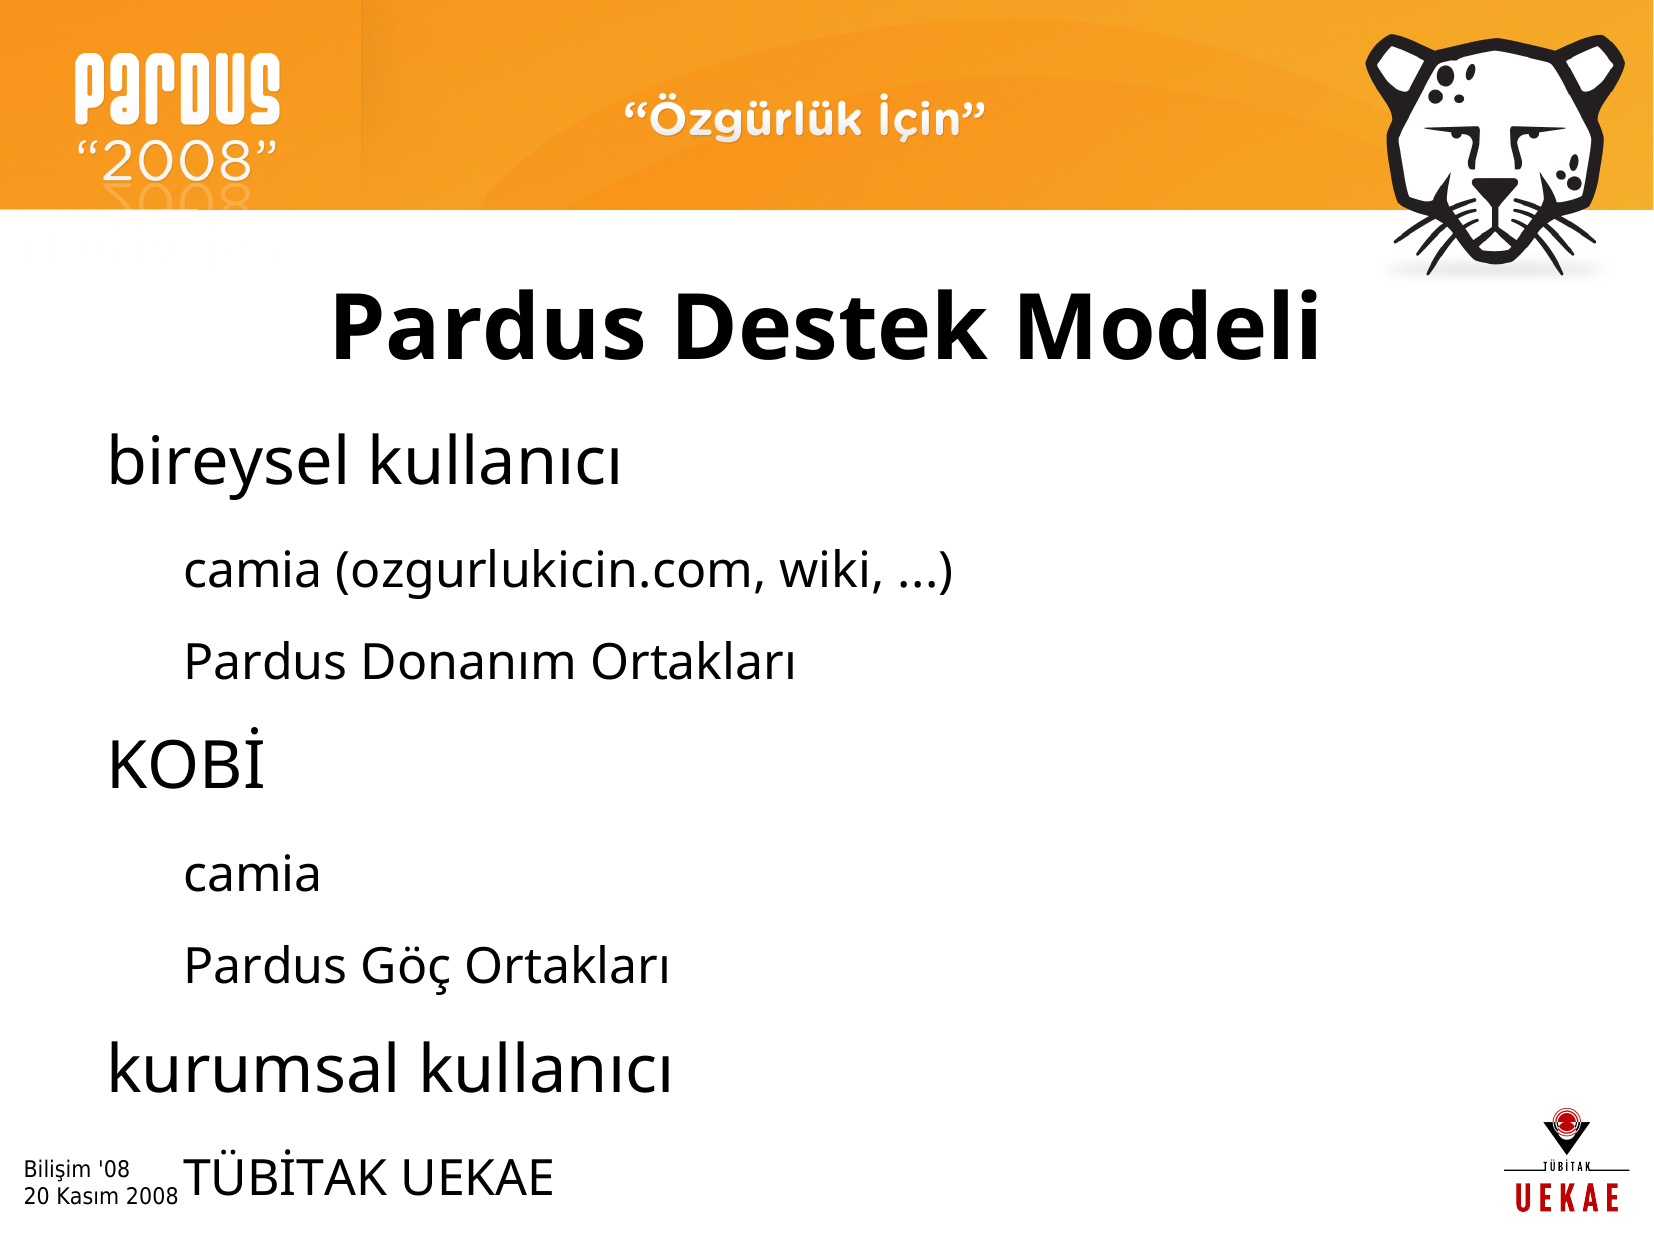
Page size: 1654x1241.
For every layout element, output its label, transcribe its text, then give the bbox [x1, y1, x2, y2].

list bireysel kullanıcı camia (ozgurlukicin.com, wiki, ...) Pardus Donanım Ortakları KOBİ camia Pardus Göç Ortakları kurumsal kullanıcı TÜBİTAK UEKAE Pardus Göç Ortakları [88, 413, 1571, 1203]
title Pardus Destek Modeli [82, 220, 1571, 428]
picture [0, 0, 1654, 293]
picture [1500, 1104, 1634, 1215]
